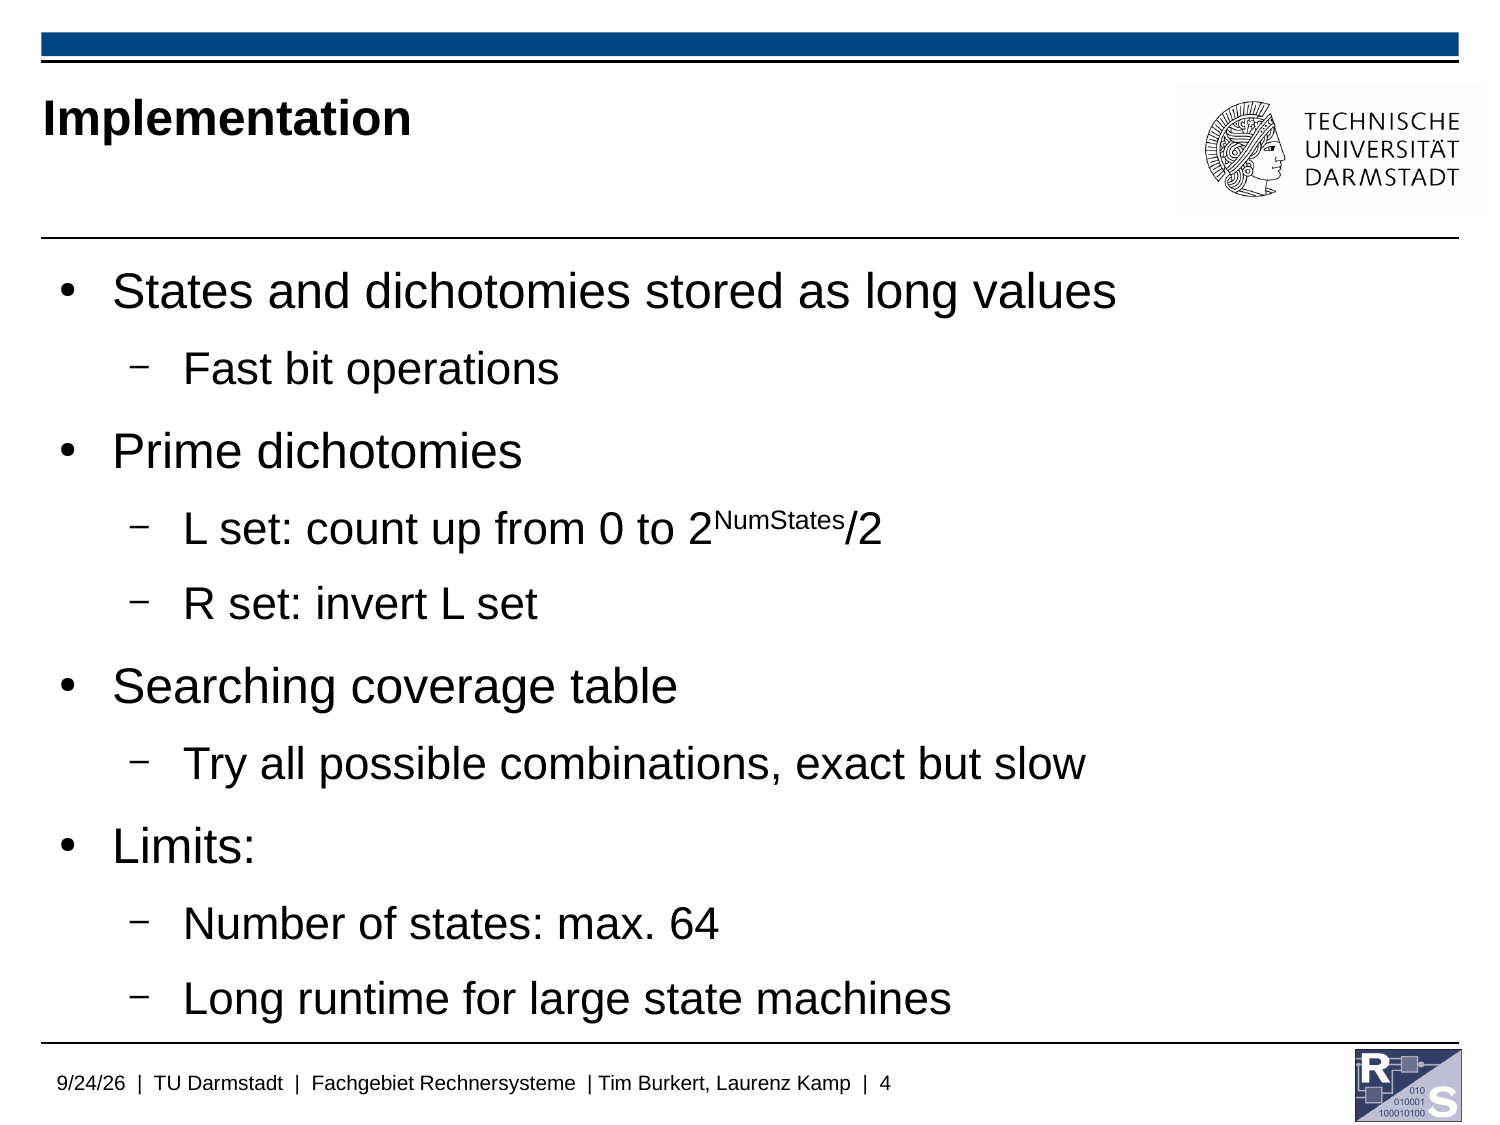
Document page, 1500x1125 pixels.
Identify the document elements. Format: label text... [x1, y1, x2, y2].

list States and dichotomies stored as long values Fast bit operations Prime dichotomies L set: count up from 0 to 2NumStates/2 R set: invert L set Searching coverage table Try all possible combinations, exact but slow Limits: Number of states: max. 64 Long runtime for large state machines [41, 263, 1455, 1032]
picture [1355, 1049, 1462, 1122]
title Implementation [42, 43, 1133, 194]
